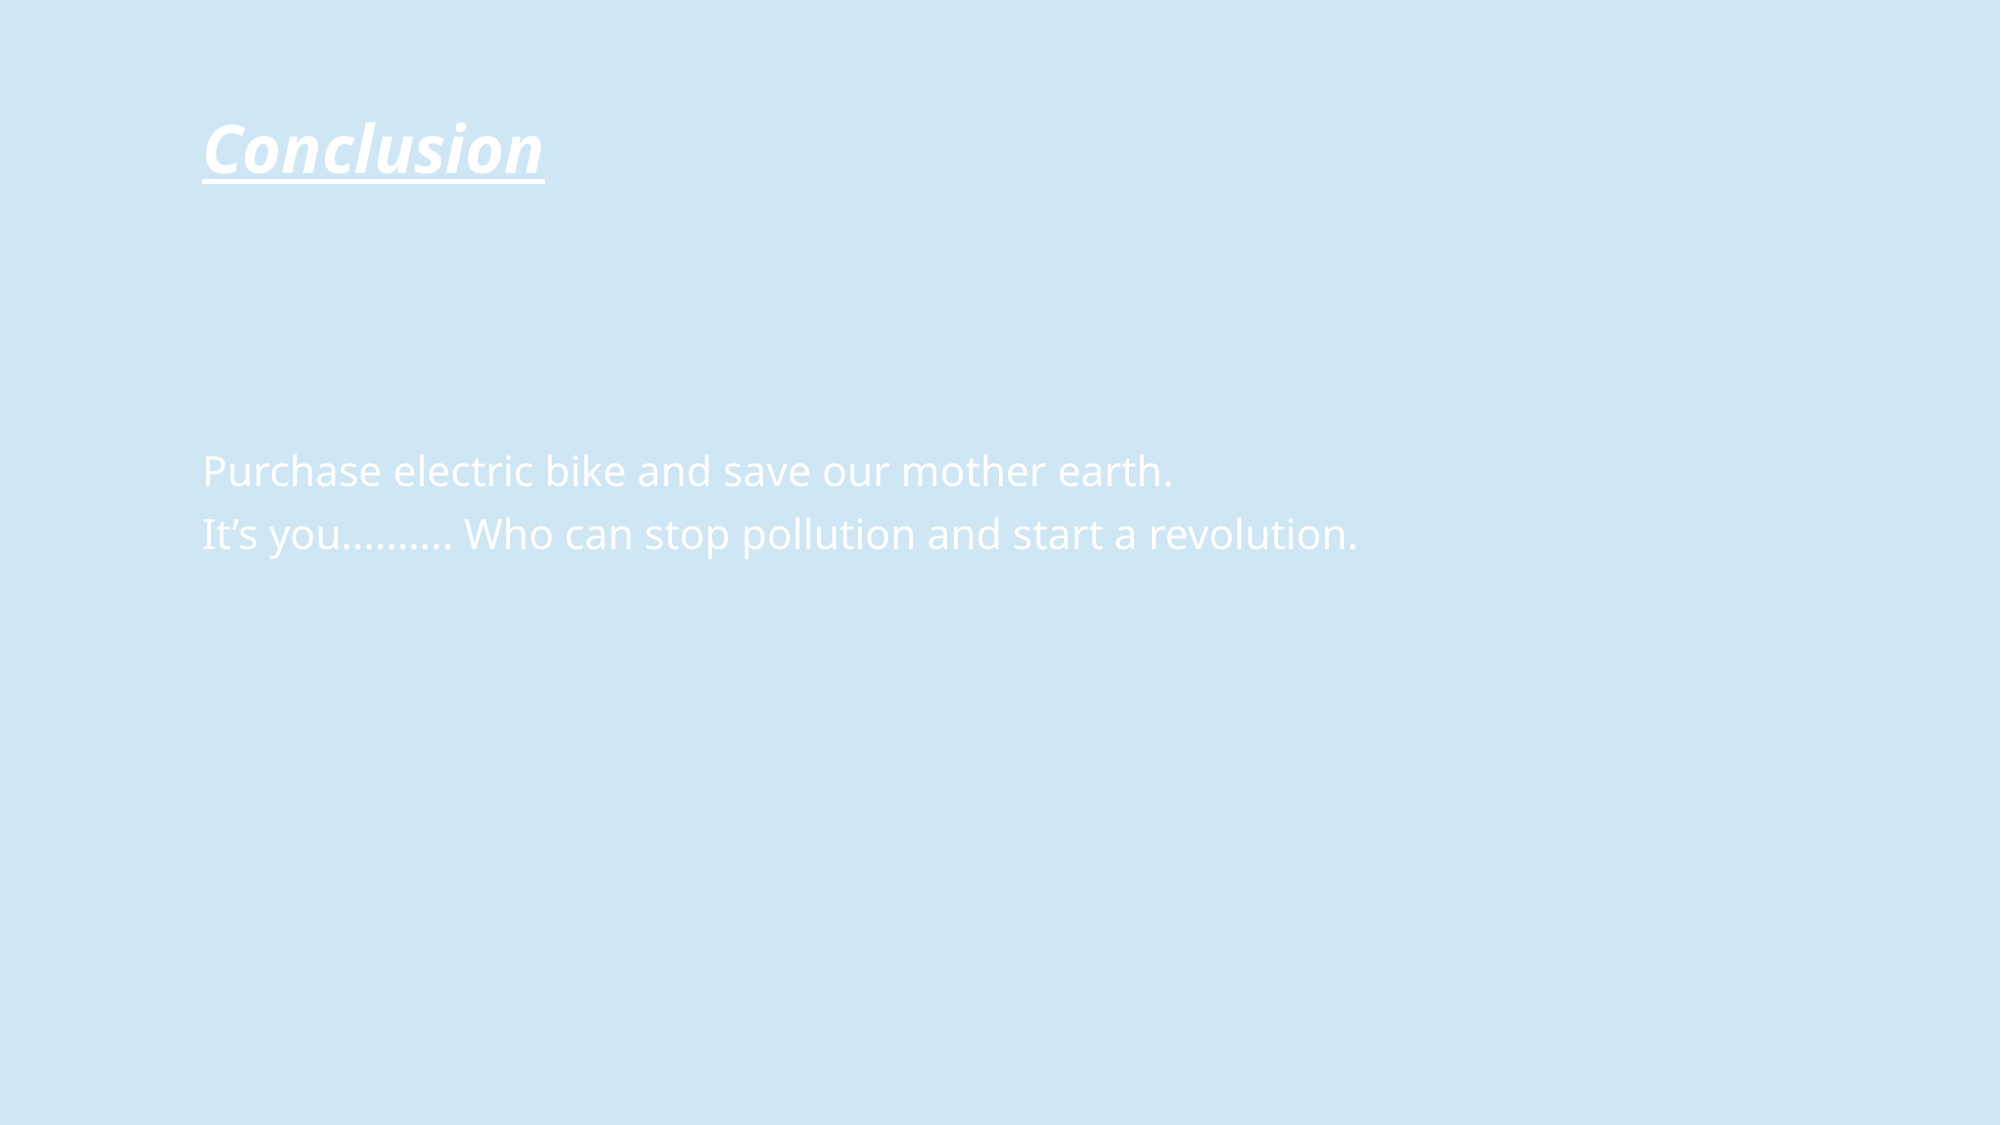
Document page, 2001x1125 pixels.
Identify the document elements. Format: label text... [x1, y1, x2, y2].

list Purchase electric bike and save our mother earth. It’s you.......... Who can stop pollution and start a revolution. [187, 437, 1813, 950]
title Conclusion [187, 99, 1813, 413]
